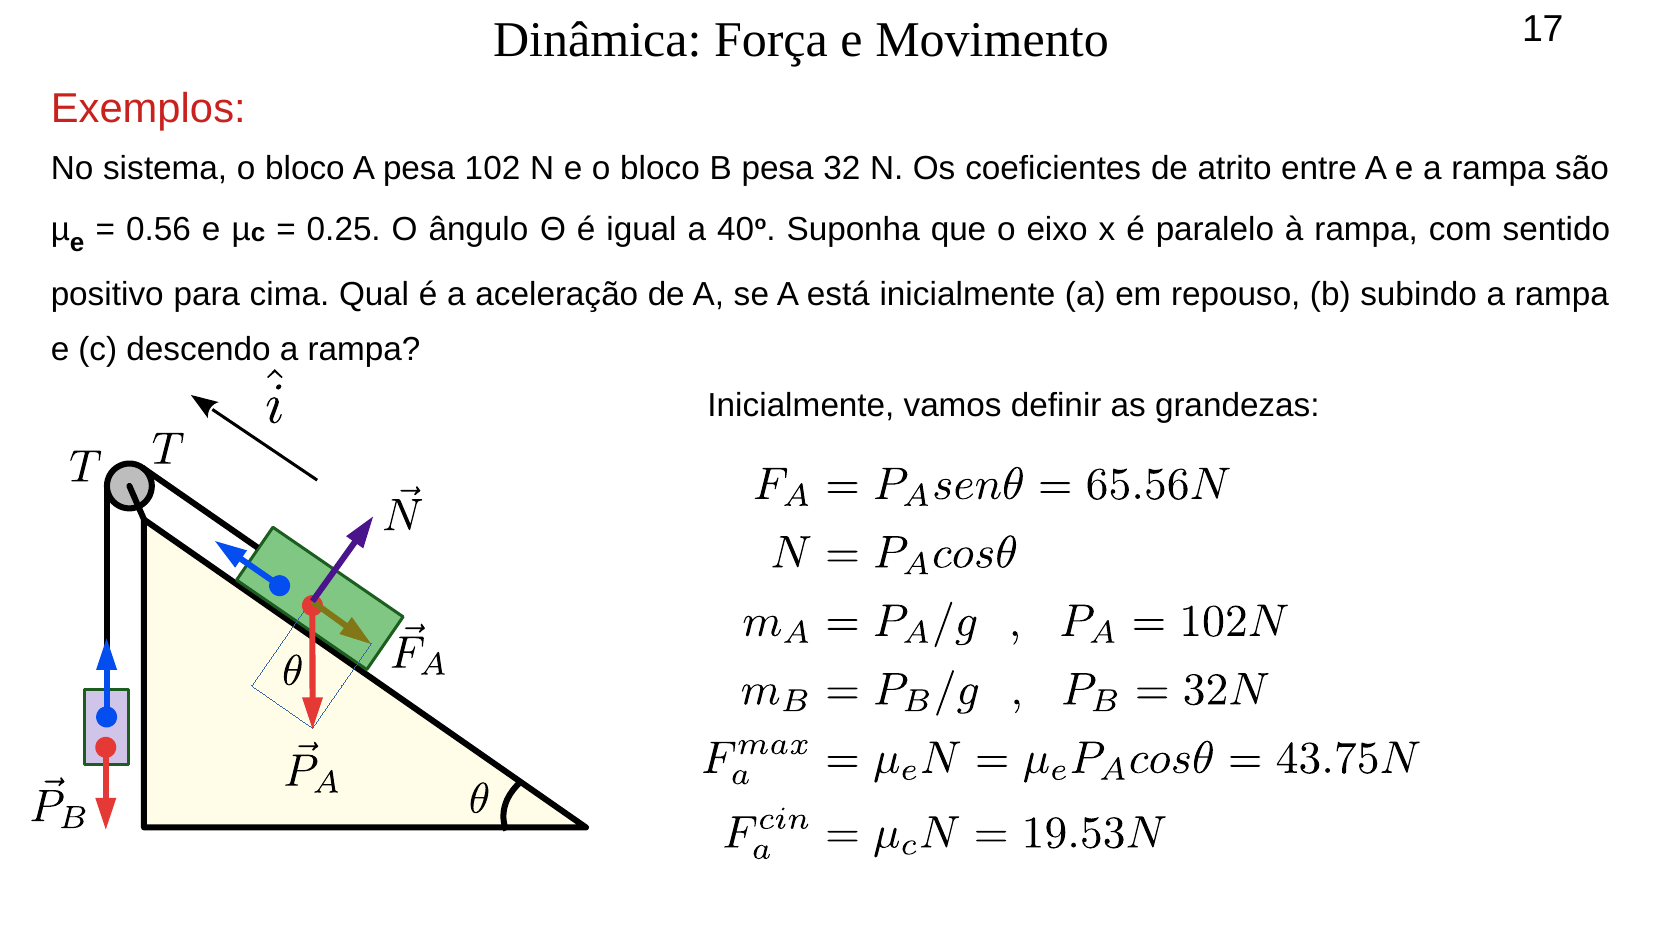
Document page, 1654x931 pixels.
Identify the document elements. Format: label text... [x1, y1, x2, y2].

picture [27, 775, 88, 830]
picture [468, 782, 489, 814]
text_box [143, 521, 586, 828]
picture [281, 739, 340, 795]
text_box Dinâmica: Força e Movimento [478, 0, 1149, 77]
text_box [84, 689, 129, 765]
picture [382, 486, 423, 531]
text_box Exemplos: No sistema, o bloco A pesa 102 N e o bloco B pesa 32 N. Os coeficientes de atrito entre A e a rampa são µe = 0.56 e µc = 0.25. O ângulo Θ é igual a 40o. Suponha que o eixo x é paralelo à rampa, com sentido positivo para cima. Qual é a aceleração de A, se A está inicialmente (a) em repouso, (b) subindo a rampa e (c) descendo a rampa? Inicialmente, vamos definir as grandezas: [36, 77, 1630, 431]
picture [151, 432, 184, 464]
picture [282, 654, 302, 686]
picture [388, 621, 447, 677]
text_box [236, 527, 332, 630]
picture [69, 450, 102, 482]
picture [260, 369, 283, 424]
text_box [106, 463, 152, 509]
text_box [316, 572, 404, 670]
picture [701, 466, 1420, 860]
text_box <number> [1507, 0, 1654, 71]
